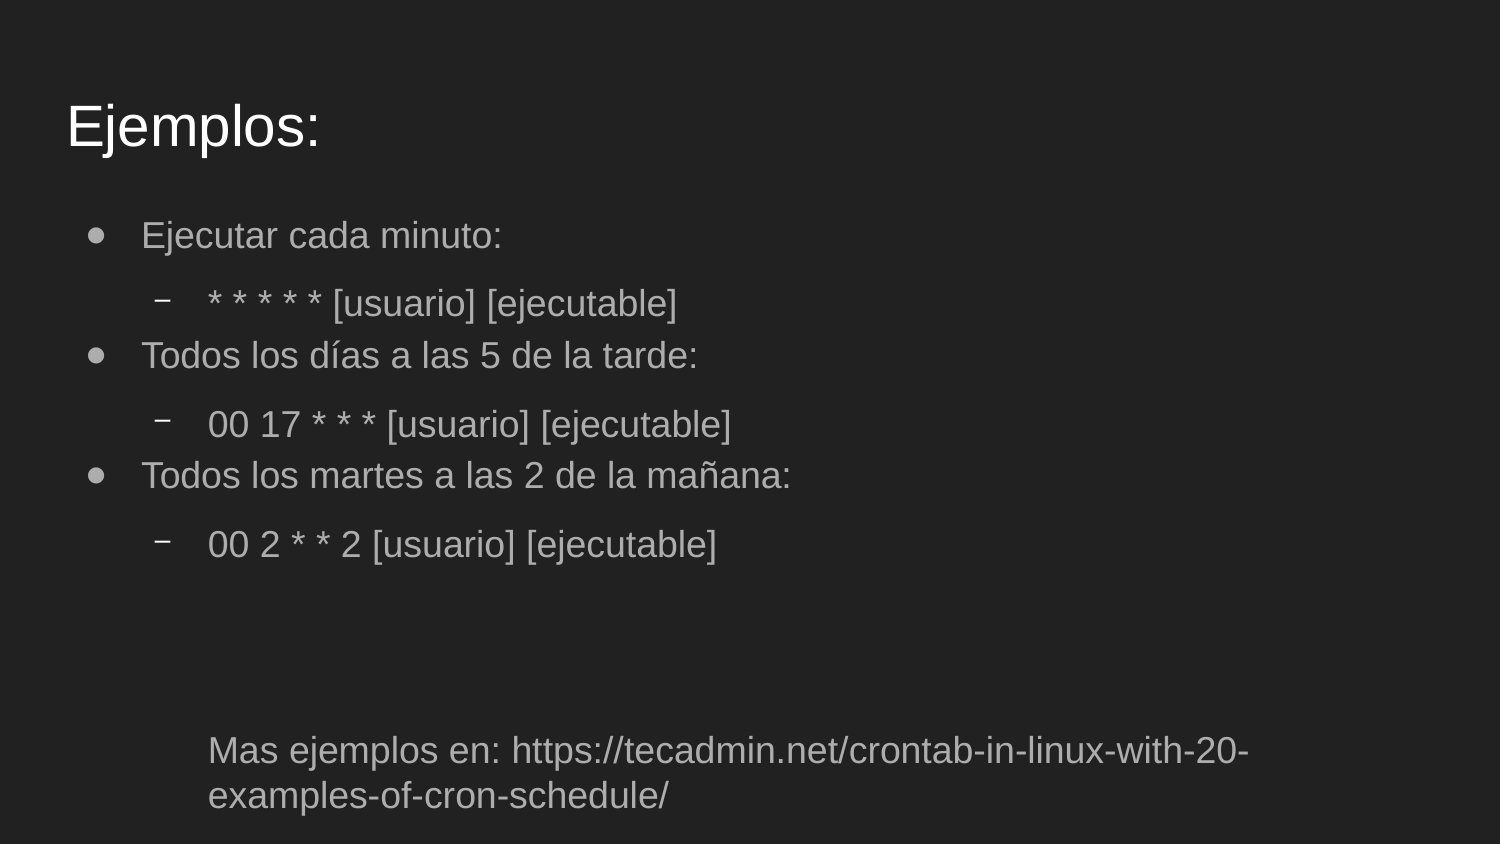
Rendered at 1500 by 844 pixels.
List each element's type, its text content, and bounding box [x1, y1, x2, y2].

title Ejemplos: [51, 72, 1449, 167]
list Ejecutar cada minuto: * * * * * [usuario] [ejecutable] Todos los días a las 5 de la tarde: 00 17 * * * [usuario] [ejecutable] Todos los martes a las 2 de la mañana: 00 2 * * 2 [usuario] [ejecutable] Mas ejemplos en: https://tecadmin.net/crontab-in-linux-with-20-examples-of-cron-schedule/ [51, 189, 1411, 750]
